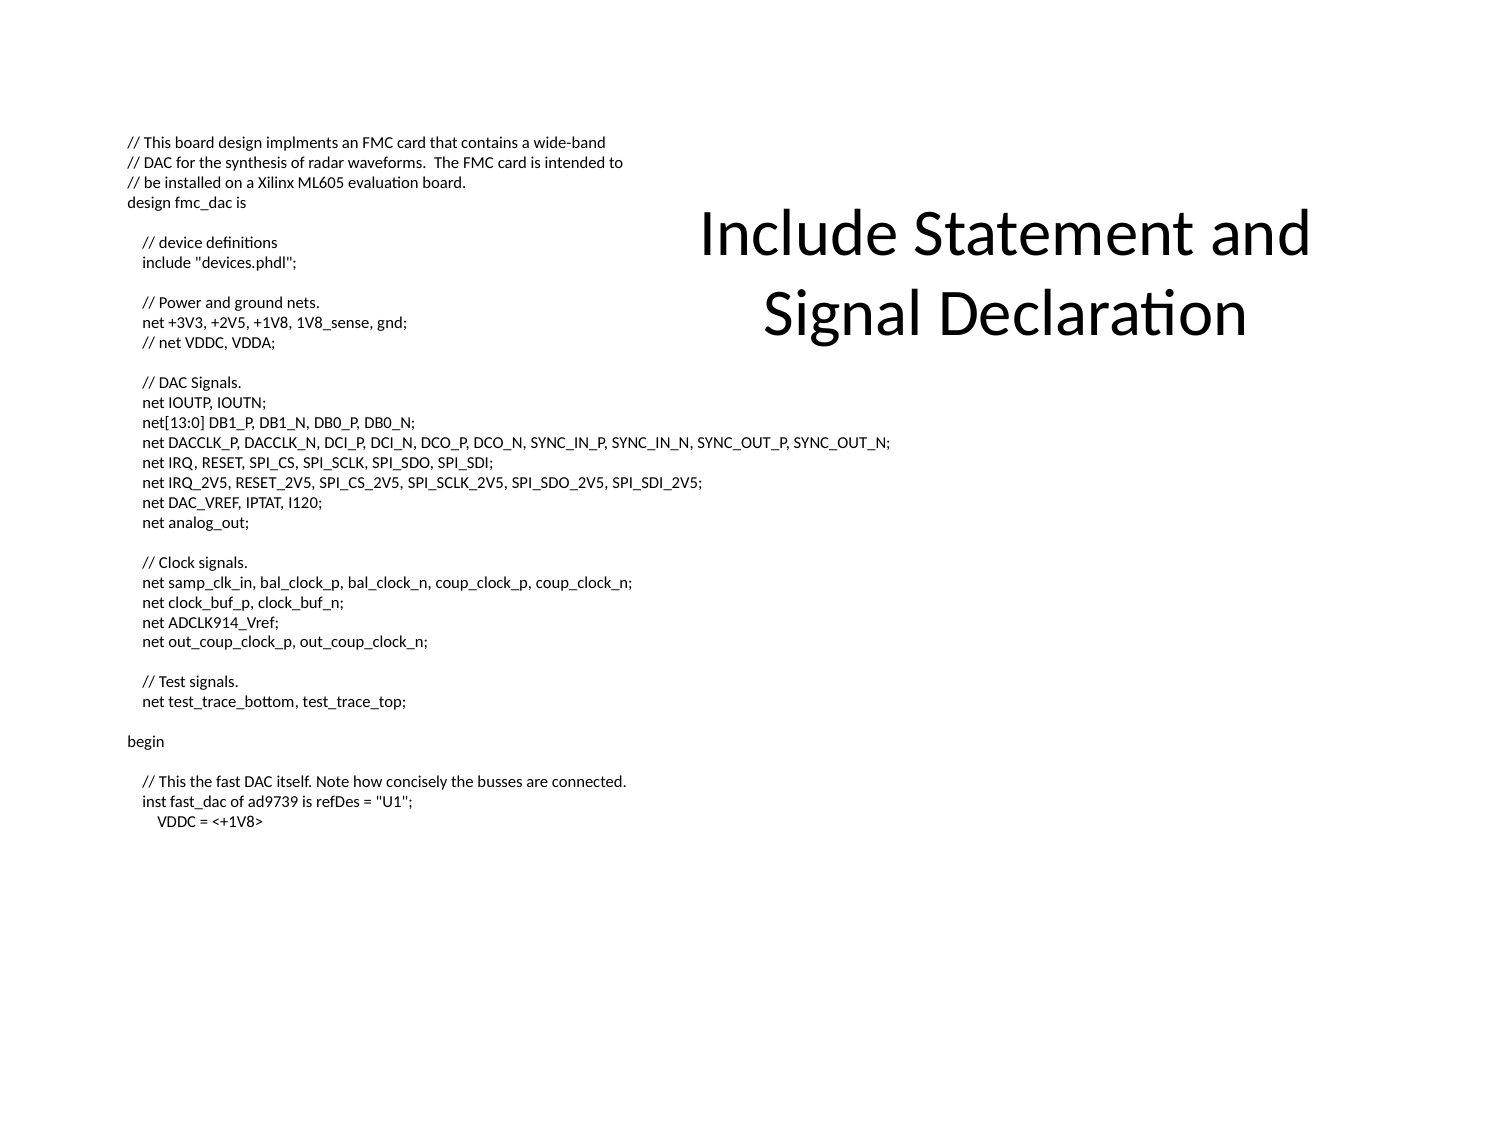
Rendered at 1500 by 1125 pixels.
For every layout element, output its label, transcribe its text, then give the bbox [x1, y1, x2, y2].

title Include Statement and Signal Declaration [587, 174, 1425, 363]
text_box // This board design implments an FMC card that contains a wide-band // DAC for the synthesis of radar waveforms. The FMC card is intended to // be installed on a Xilinx ML605 evaluation board. design fmc_dac is // device definitions include "devices.phdl"; // Power and ground nets. net +3V3, +2V5, +1V8, 1V8_sense, gnd; // net VDDC, VDDA; // DAC Signals. net IOUTP, IOUTN; net[13:0] DB1_P, DB1_N, DB0_P, DB0_N; net DACCLK_P, DACCLK_N, DCI_P, DCI_N, DCO_P, DCO_N, SYNC_IN_P, SYNC_IN_N, SYNC_OUT_P, SYNC_OUT_N; net IRQ, RESET, SPI_CS, SPI_SCLK, SPI_SDO, SPI_SDI; net IRQ_2V5, RESET_2V5, SPI_CS_2V5, SPI_SCLK_2V5, SPI_SDO_2V5, SPI_SDI_2V5; net DAC_VREF, IPTAT, I120; net analog_out; // Clock signals. net samp_clk_in, bal_clock_p, bal_clock_n, coup_clock_p, coup_clock_n; net clock_buf_p, clock_buf_n; net ADCLK914_Vref; net out_coup_clock_p, out_coup_clock_n; // Test signals. net test_trace_bottom, test_trace_top; begin // This the fast DAC itself. Note how concisely the busses are connected. inst fast_dac of ad9739 is refDes = "U1"; VDDC = <+1V8> [112, 124, 1375, 839]
